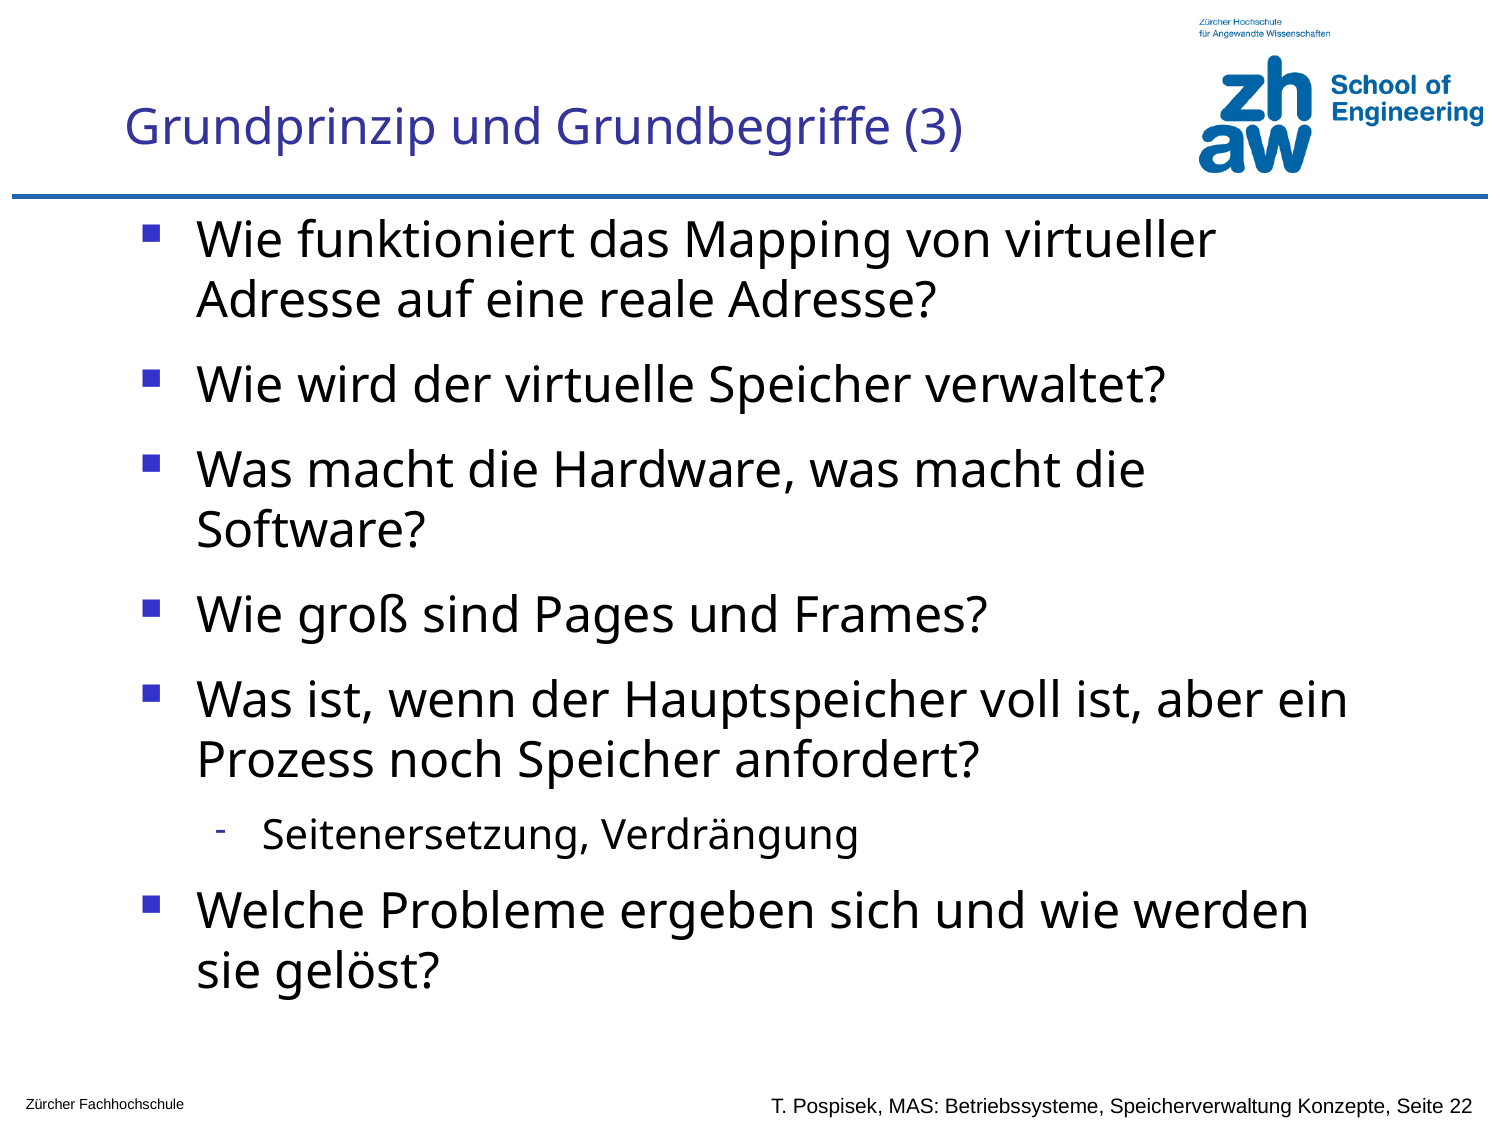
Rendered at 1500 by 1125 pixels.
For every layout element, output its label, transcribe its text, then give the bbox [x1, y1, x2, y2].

list Wie funktioniert das Mapping von virtueller Adresse auf eine reale Adresse? Wie wird der virtuelle Speicher verwaltet? Was macht die Hardware, was macht die Software? Wie groß sind Pages und Frames? Was ist, wenn der Hauptspeicher voll ist, aber ein Prozess noch Speicher anfordert? Seitenersetzung, Verdrängung Welche Probleme ergeben sich und wie werden sie gelöst? [125, 200, 1388, 932]
title Grundprinzip und Grundbegriffe (3) [96, 50, 1375, 163]
picture [1199, 19, 1483, 173]
